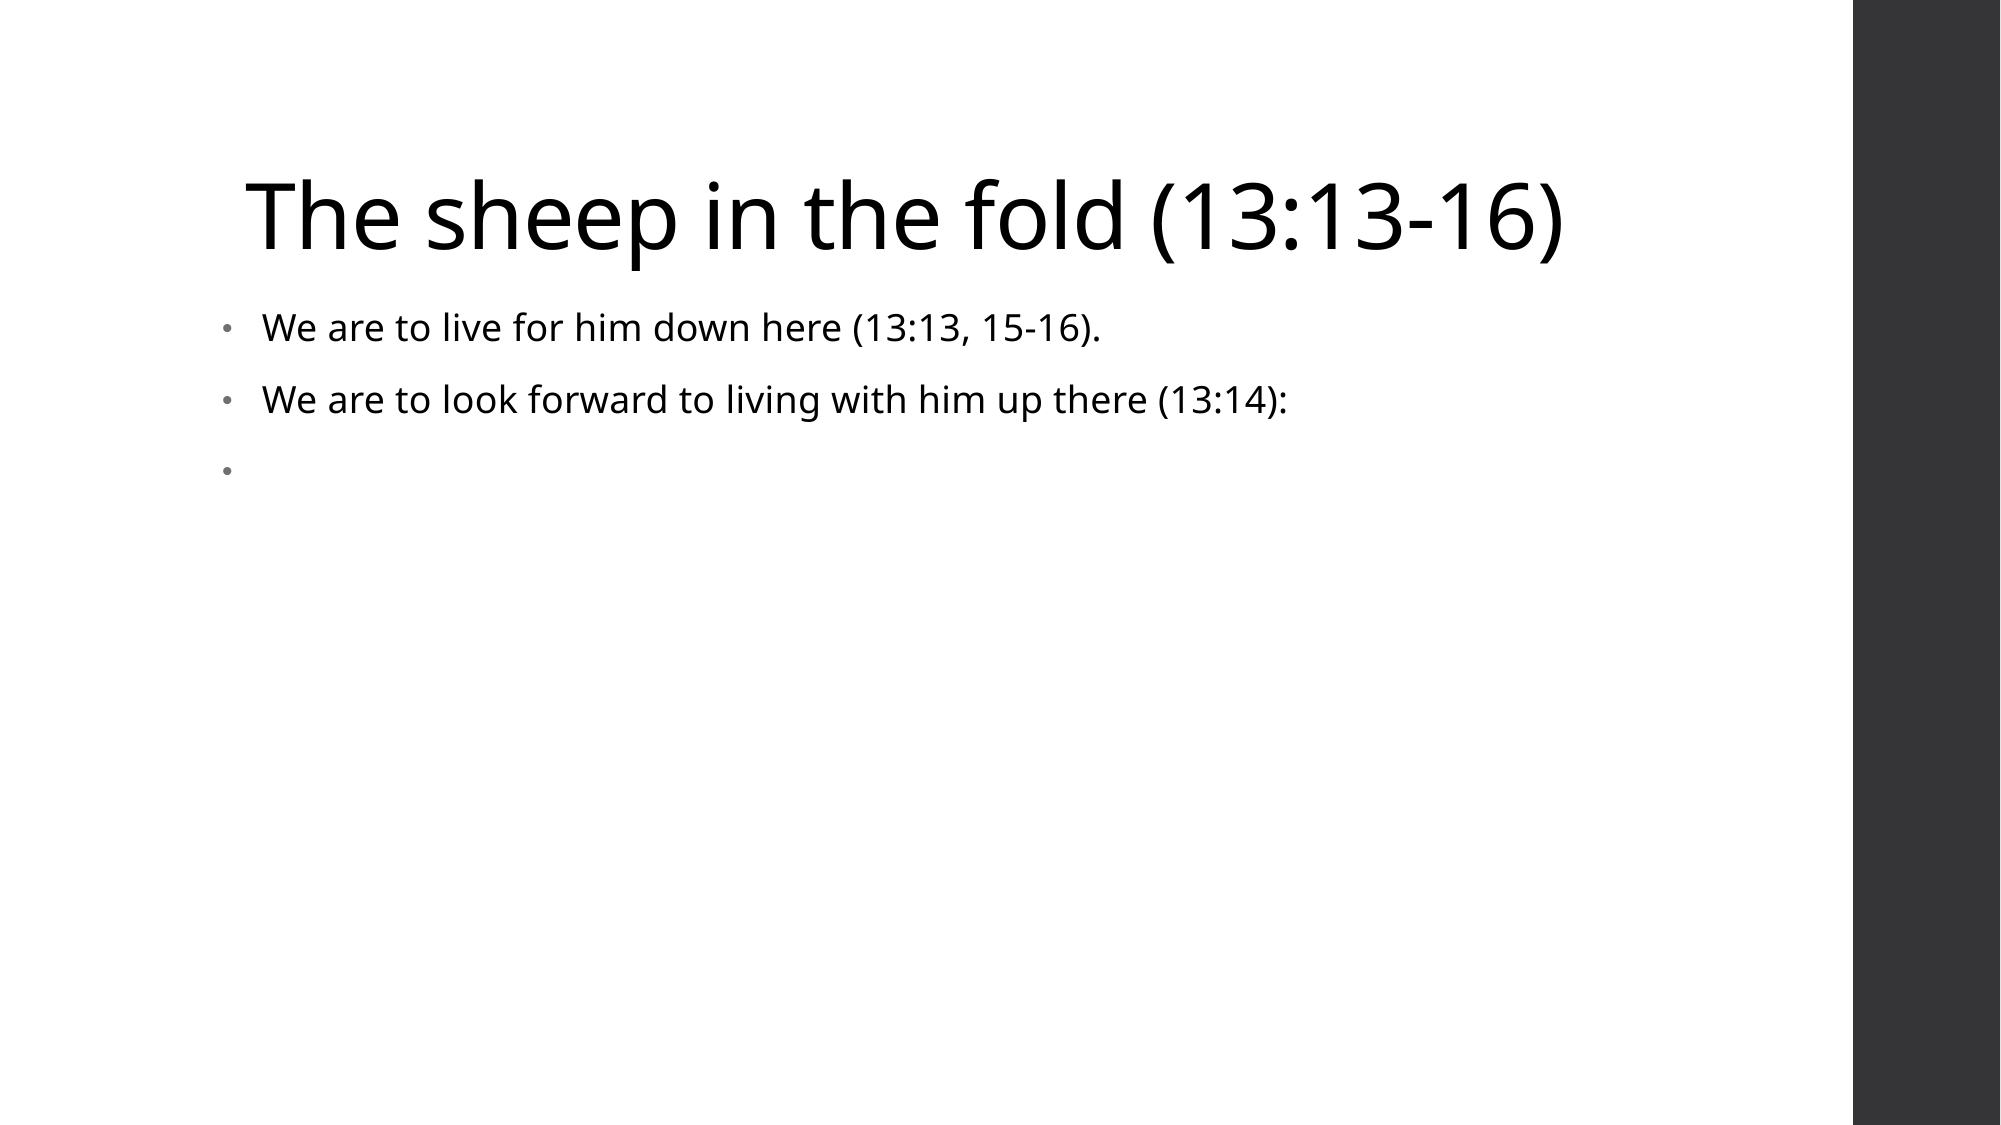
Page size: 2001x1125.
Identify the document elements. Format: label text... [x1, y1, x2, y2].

list We are to live for him down here (13:13, 15-16). We are to look forward to living with him up there (13:14): [206, 299, 1617, 1014]
title The sheep in the fold (13:13-16) [206, 60, 1797, 278]
